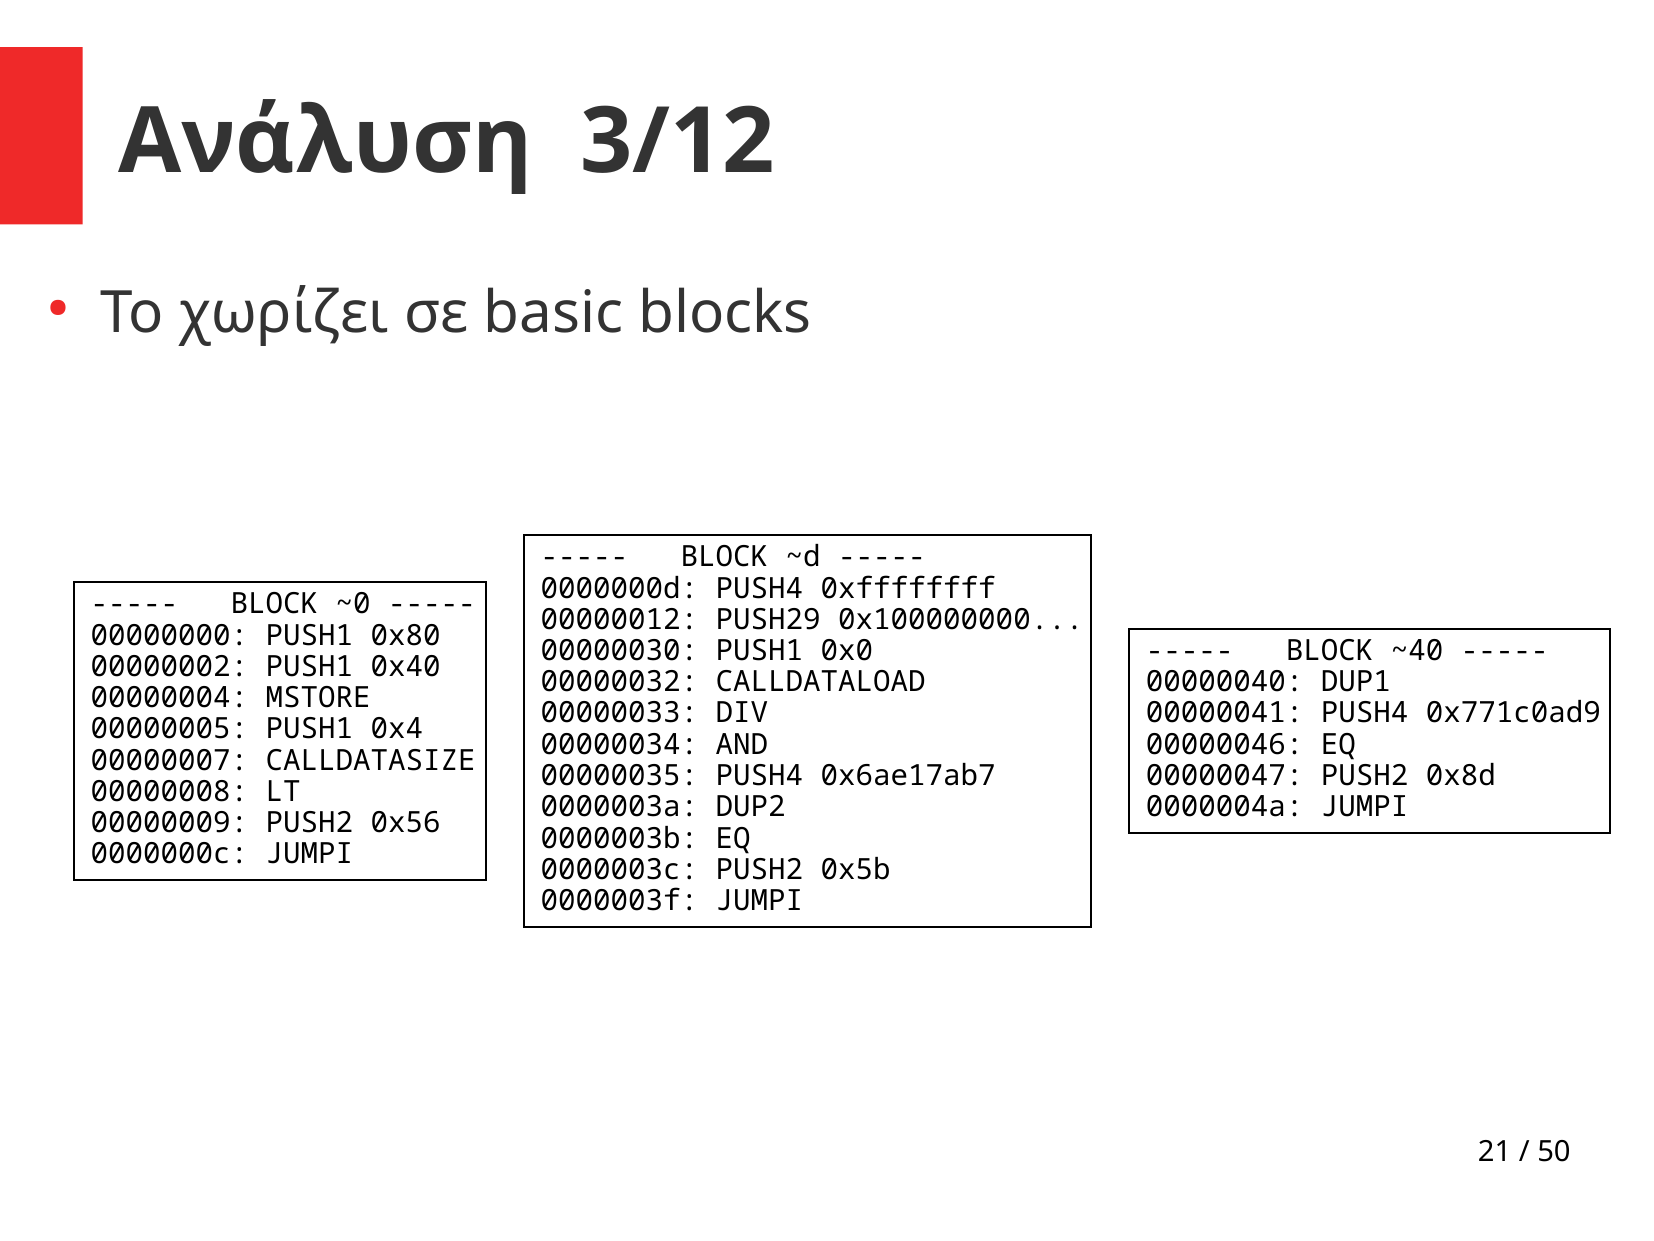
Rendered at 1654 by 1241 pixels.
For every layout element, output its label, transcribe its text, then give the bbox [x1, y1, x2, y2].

title Ανάλυση 3/12 [118, 33, 1571, 241]
list Το χωρίζει σε basic blocks [30, 270, 1621, 361]
picture [64, 525, 1621, 937]
